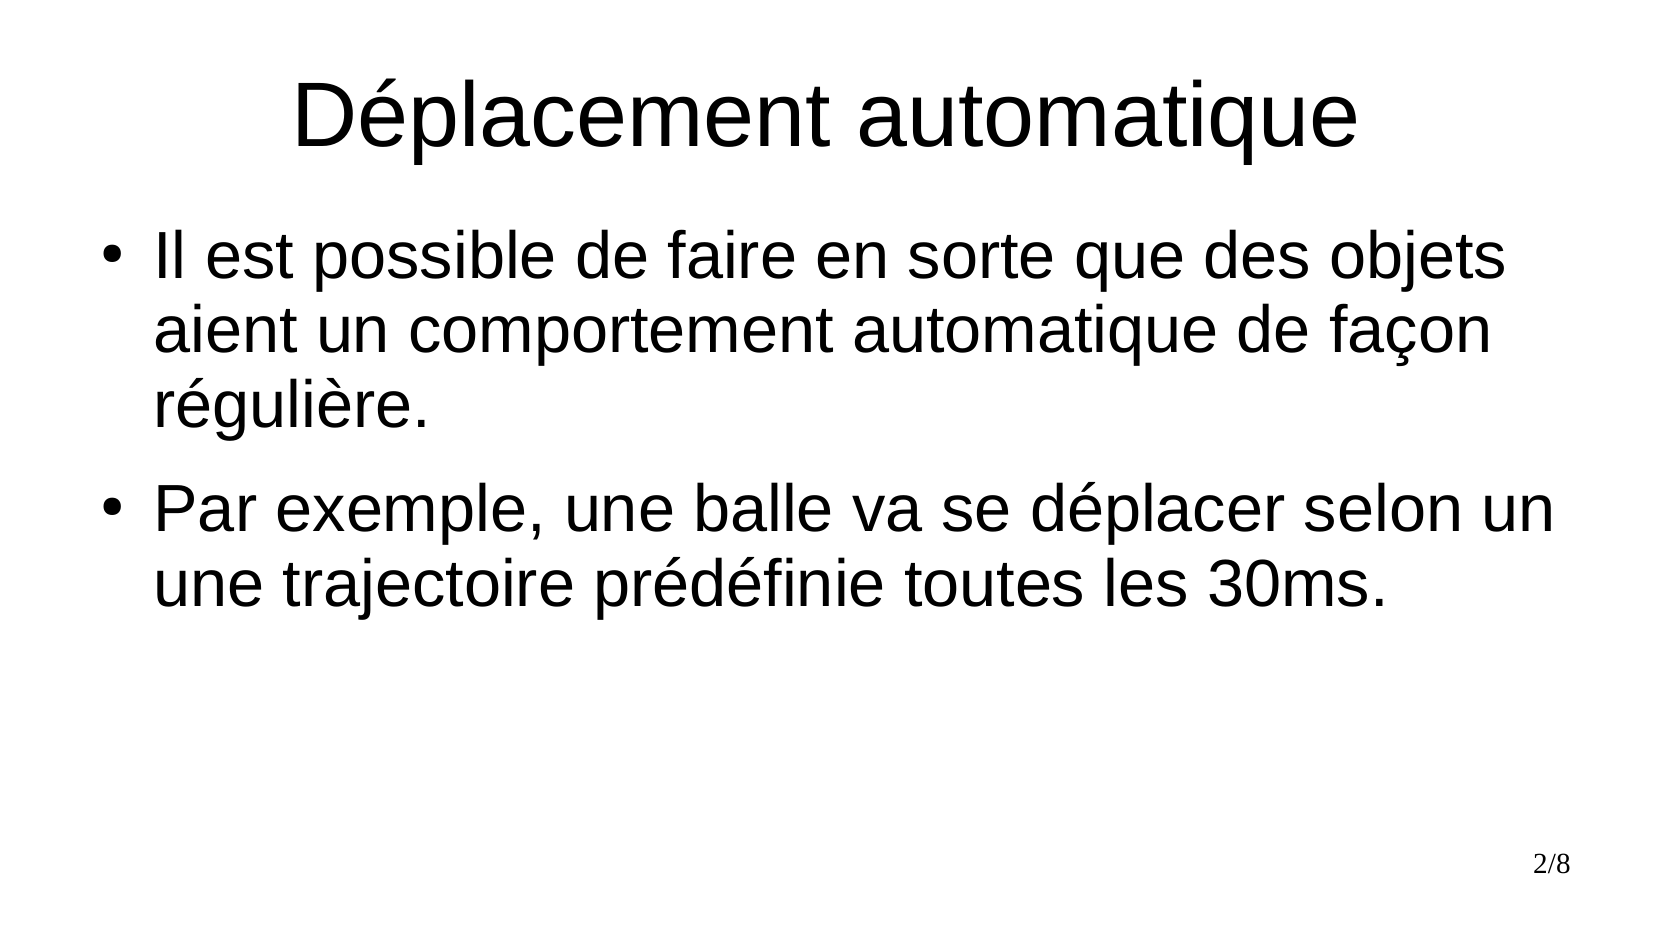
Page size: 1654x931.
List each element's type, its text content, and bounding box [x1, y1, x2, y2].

list Il est possible de faire en sorte que des objets aient un comportement automatique de façon régulière. Par exemple, une balle va se déplacer selon un une trajectoire prédéfinie toutes les 30ms. [82, 217, 1571, 758]
title Déplacement automatique [82, 37, 1571, 193]
